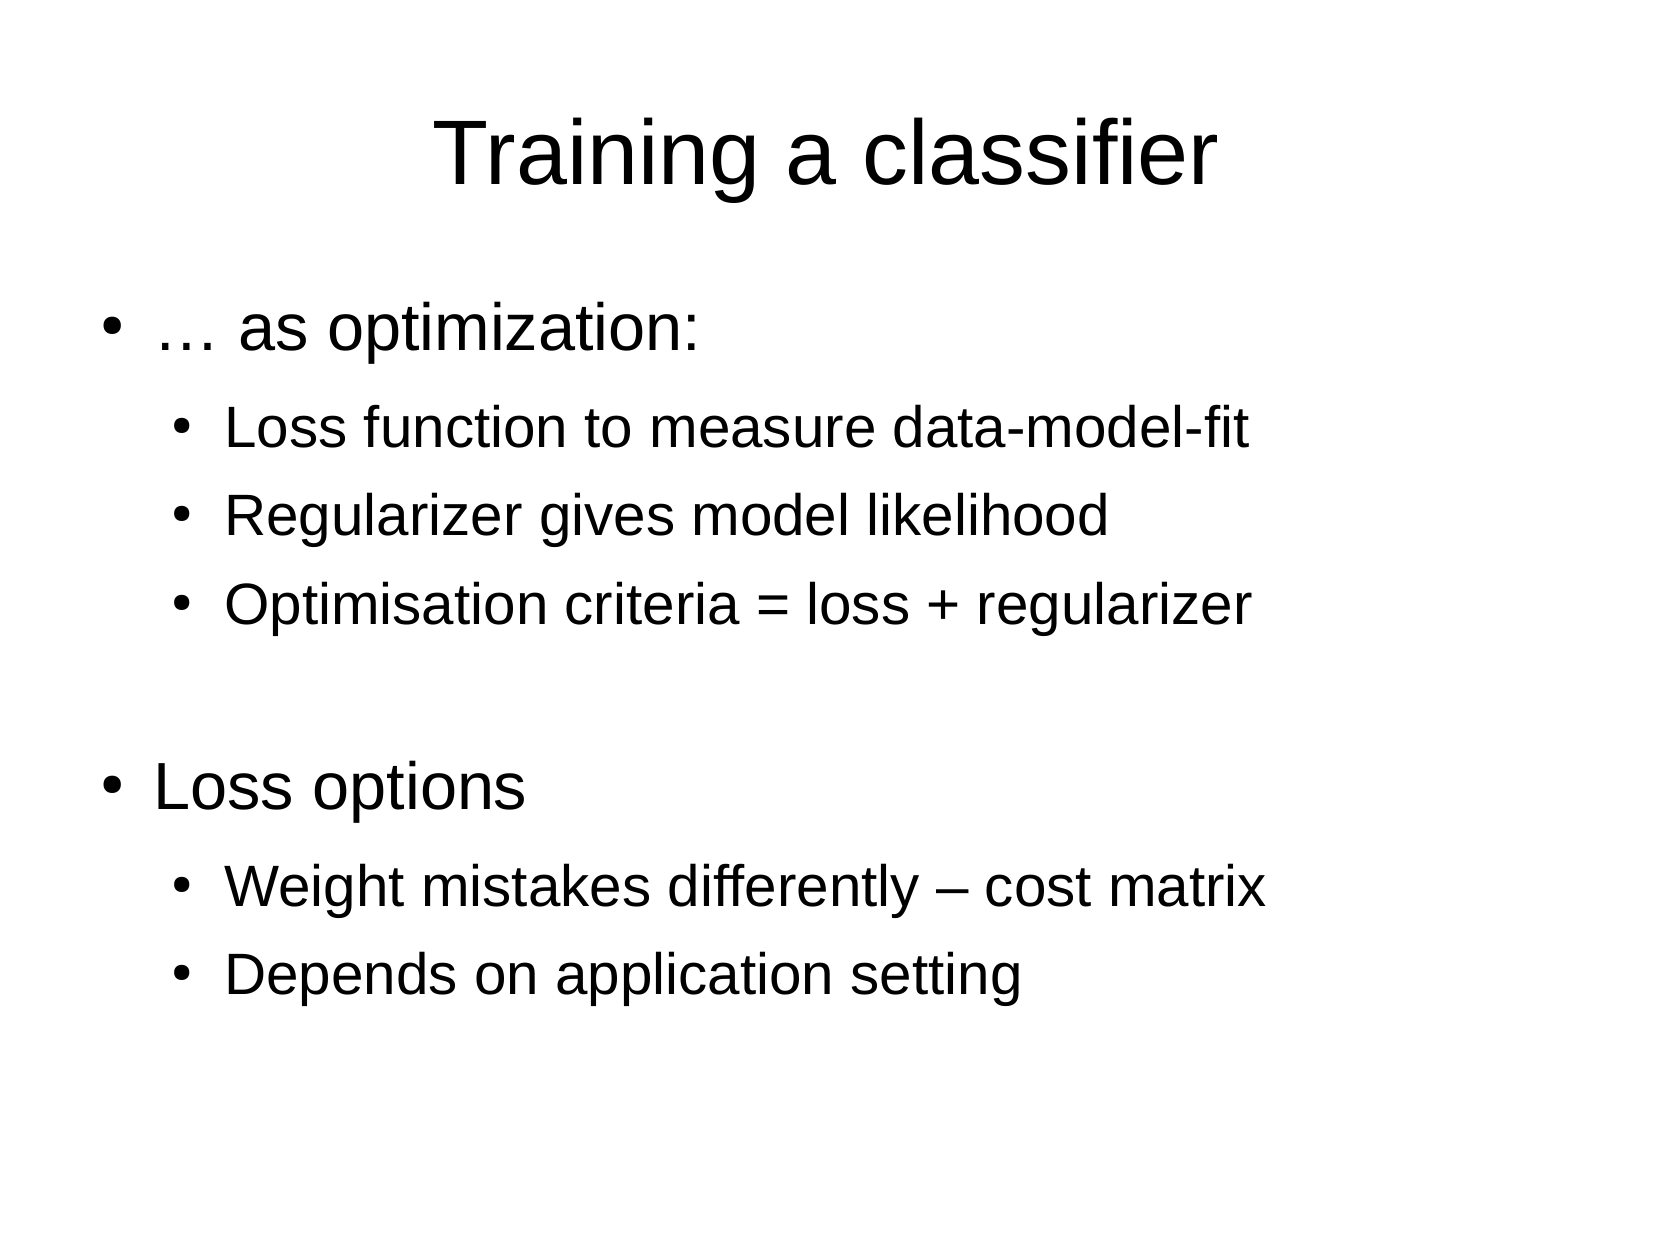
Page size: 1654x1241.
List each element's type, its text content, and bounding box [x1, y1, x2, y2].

list … as optimization: Loss function to measure data-model-fit Regularizer gives model likelihood Optimisation criteria = loss + regularizer Loss options Weight mistakes differently – cost matrix Depends on application setting [82, 290, 1571, 1109]
title Training a classifier [82, 56, 1571, 250]
